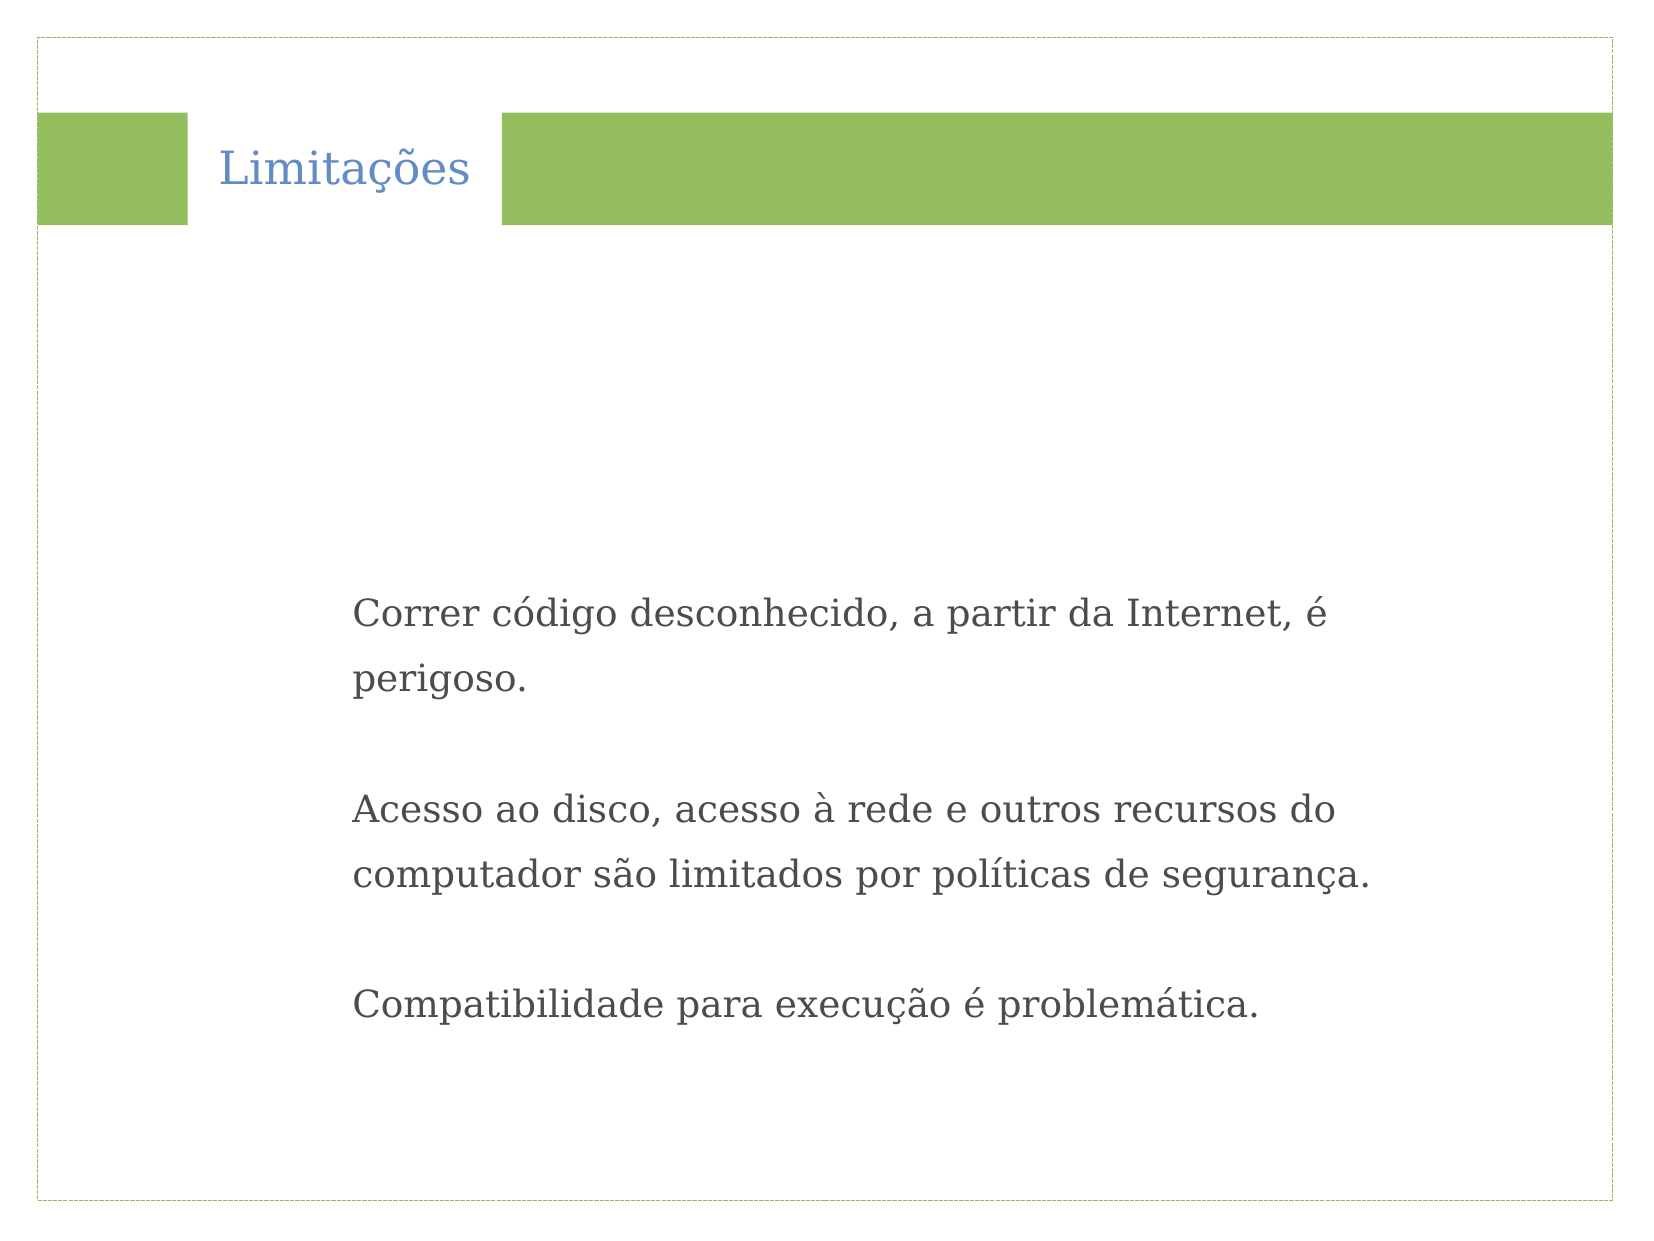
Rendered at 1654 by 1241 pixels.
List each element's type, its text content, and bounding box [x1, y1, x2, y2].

text_box Correr código desconhecido, a partir da Internet, é perigoso. Acesso ao disco, acesso à rede e outros recursos do computador são limitados por políticas de segurança. Compatibilidade para execução é problemática. [337, 562, 1426, 1088]
text_box [37, 112, 188, 226]
text_box Limitações [203, 134, 486, 203]
text_box [501, 112, 1613, 226]
